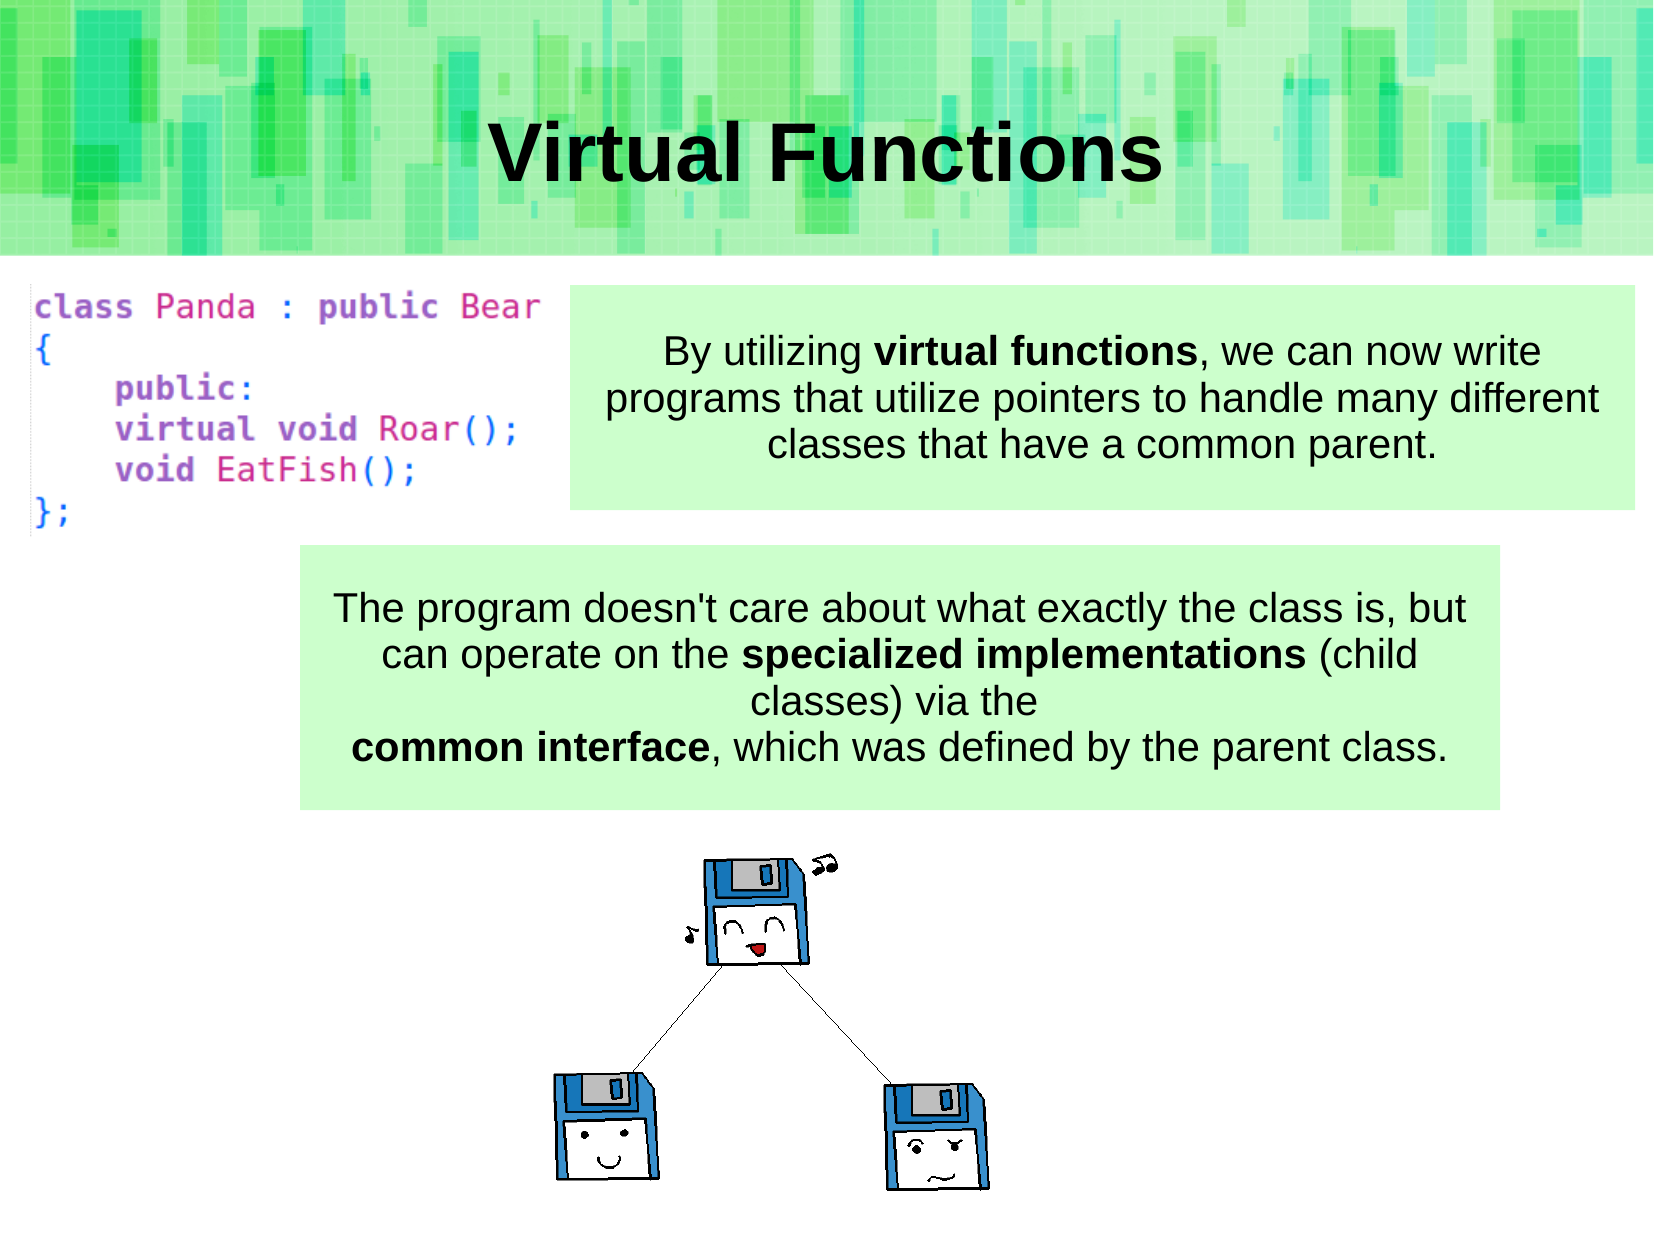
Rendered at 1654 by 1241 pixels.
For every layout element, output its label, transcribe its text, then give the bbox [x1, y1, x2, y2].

picture [0, 0, 1654, 1241]
text_box By utilizing virtual functions, we can now write programs that utilize pointers to handle many different classes that have a common parent. [570, 285, 1636, 511]
title Virtual Functions [82, 49, 1571, 257]
text_box The program doesn't care about what exactly the class is, but can operate on the specialized implementations (child classes) via the common interface, which was defined by the parent class. [300, 545, 1501, 811]
